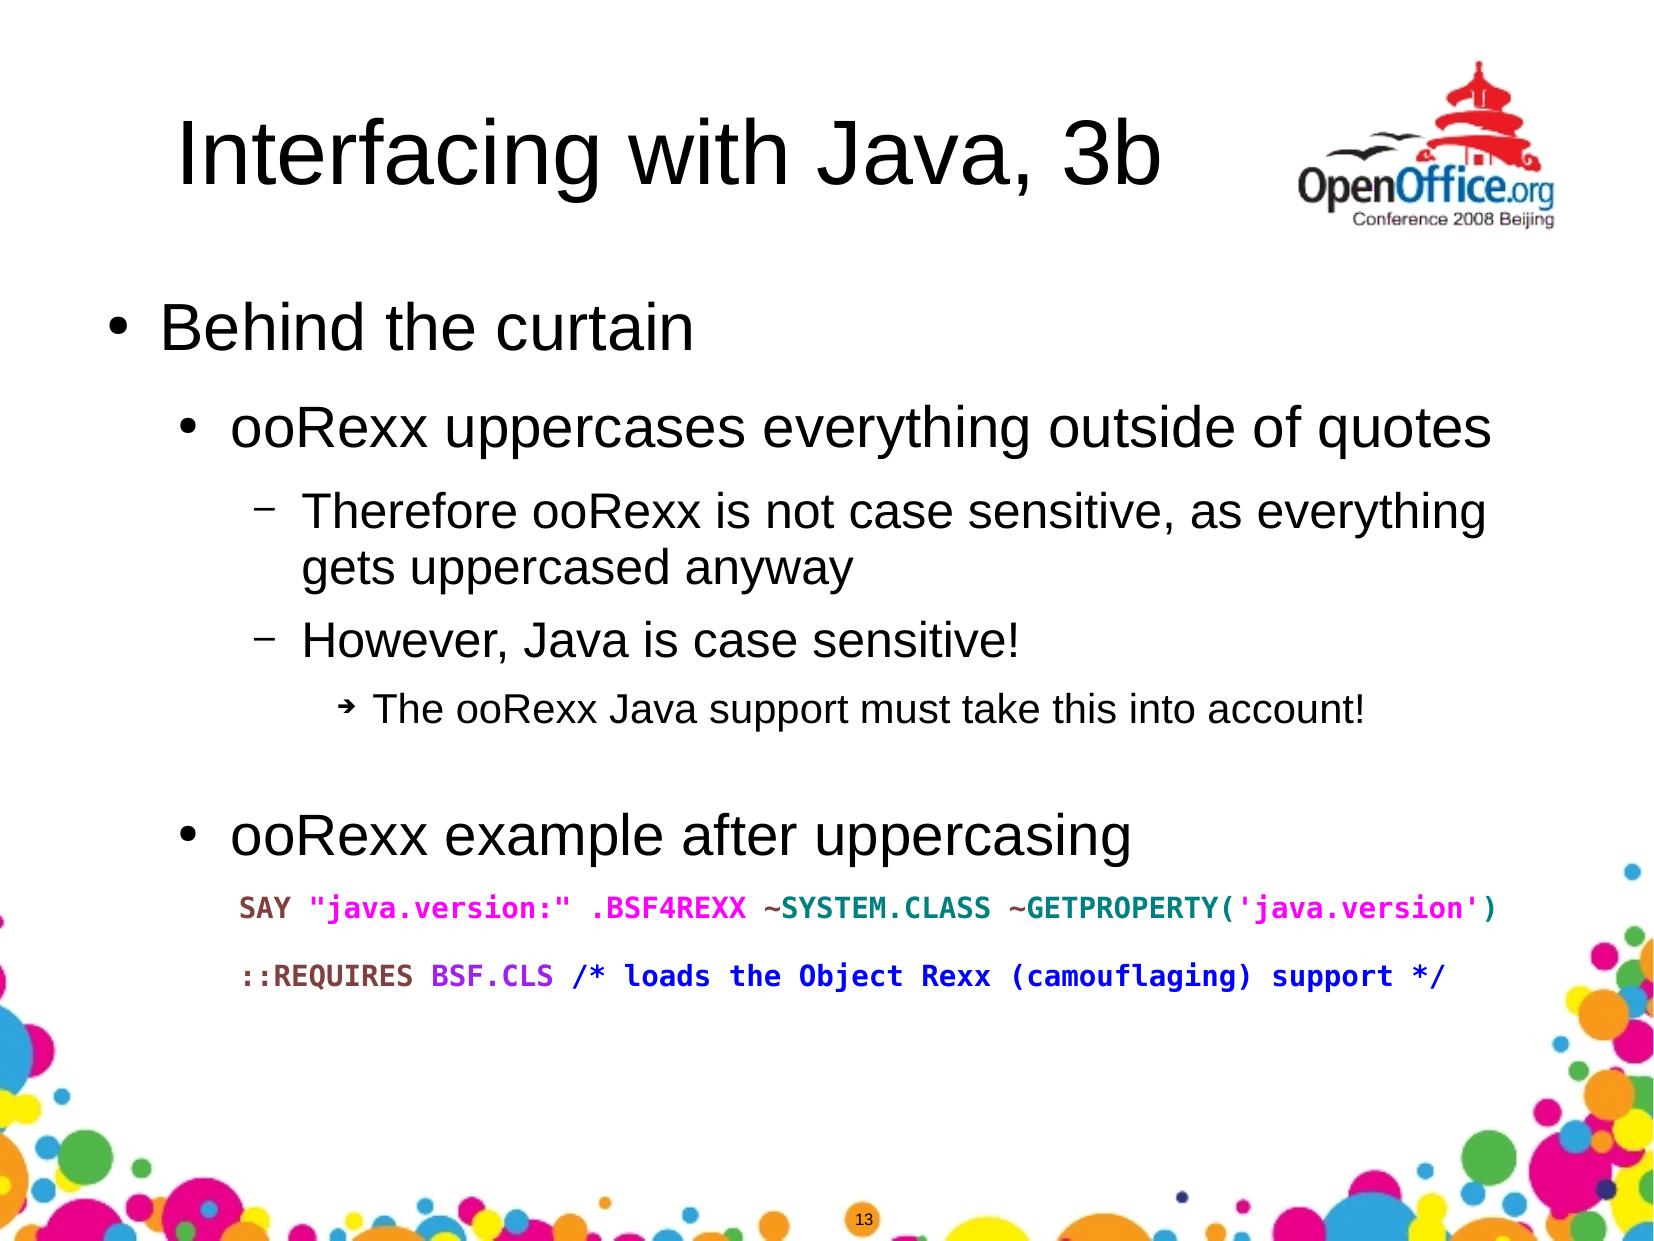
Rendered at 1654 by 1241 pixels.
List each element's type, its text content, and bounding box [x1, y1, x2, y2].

picture [1285, 51, 1569, 250]
list Behind the curtain ooRexx uppercases everything outside of quotes Therefore ooRexx is not case sensitive, as everything gets uppercased anyway However, Java is case sensitive! The ooRexx Java support must take this into account! ooRexx example after uppercasing SAY "java.version:" .BSF4REXX ~SYSTEM.CLASS ~GETPROPERTY('java.version') ::REQUIRES BSF.CLS /* loads the Object Rexx (camouflaging) support */ [88, 290, 1577, 1109]
title Interfacing with Java, 3b [82, 49, 1258, 257]
picture [0, 810, 1654, 1241]
